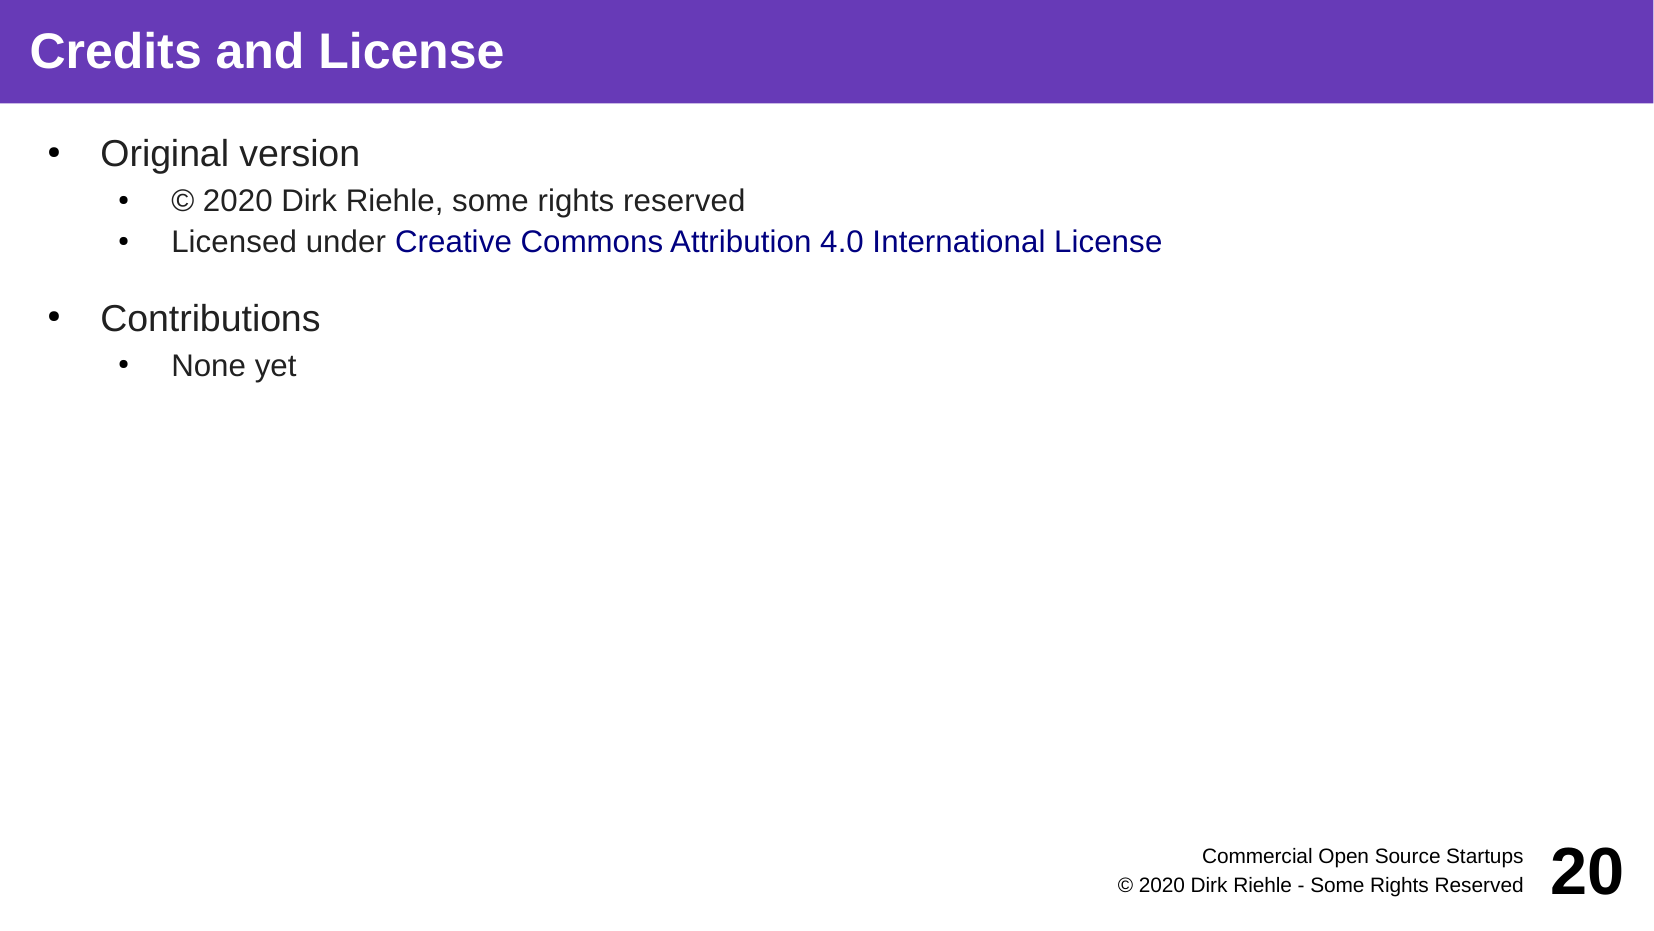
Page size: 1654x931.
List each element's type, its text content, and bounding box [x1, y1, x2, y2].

list Original version © 2020 Dirk Riehle, some rights reserved Licensed under Creative Commons Attribution 4.0 International License Contributions None yet [29, 132, 1625, 813]
title Credits and License [0, 0, 1654, 104]
